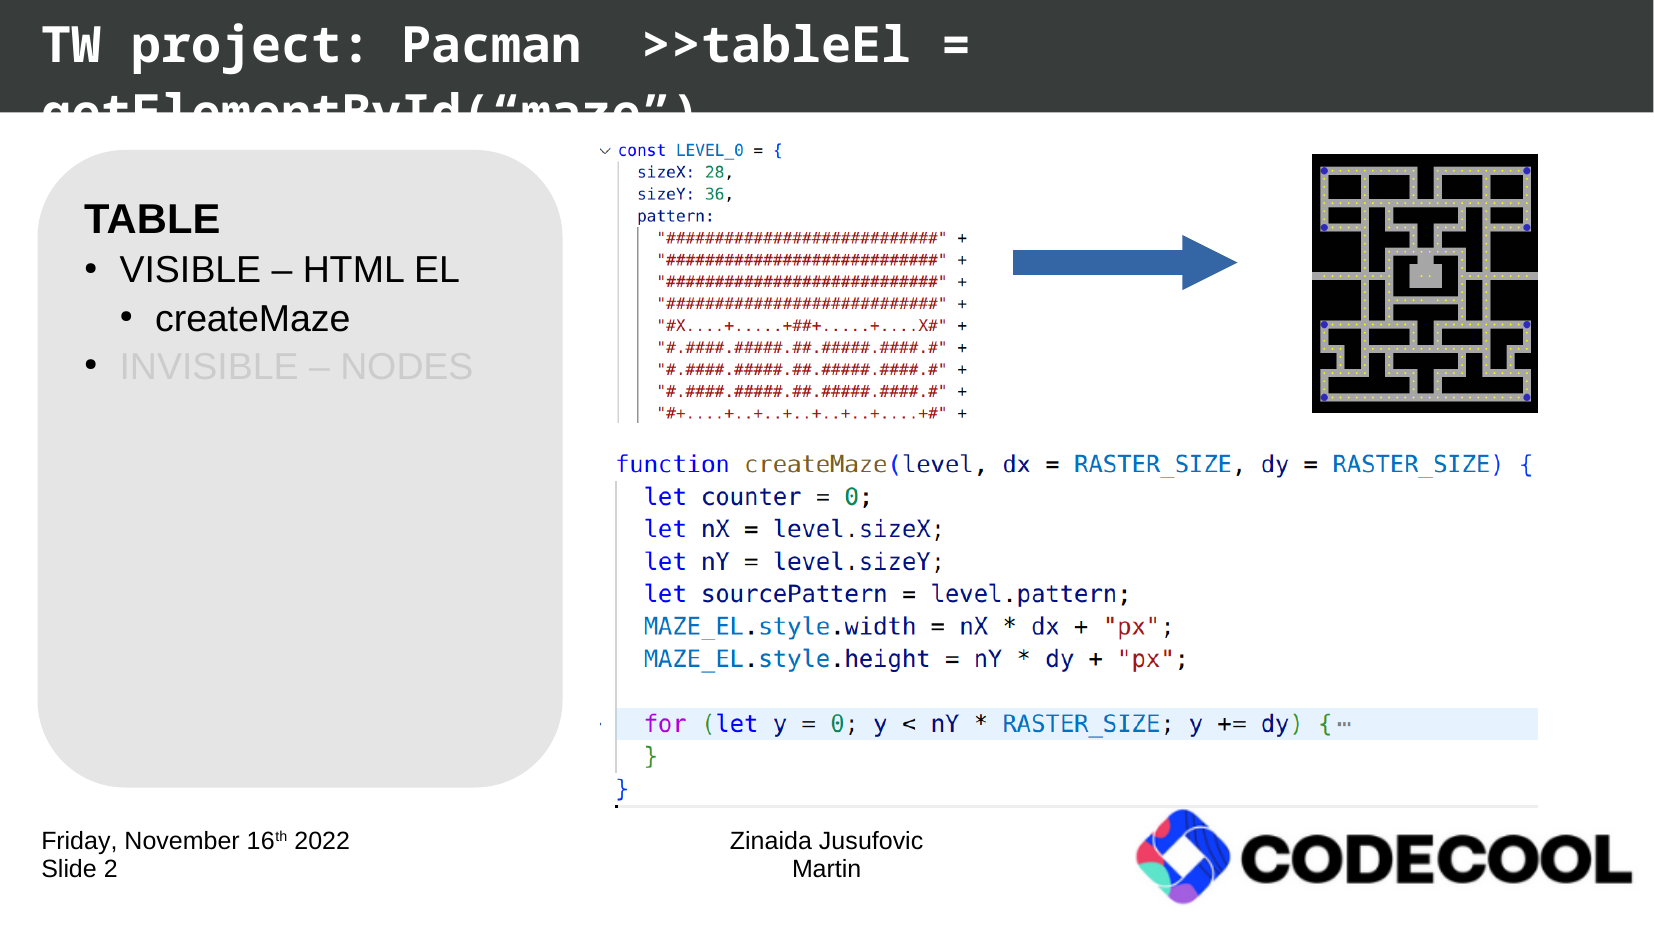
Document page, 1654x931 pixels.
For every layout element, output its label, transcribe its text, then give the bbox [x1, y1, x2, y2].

picture [1312, 154, 1538, 413]
picture [600, 437, 1654, 931]
text_box TABLE VISIBLE – HTML EL createMaze INVISIBLE – NODES [37, 149, 563, 788]
title TW project: Pacman >>tableEl = getElementById(“maze”) [41, 21, 1602, 134]
picture [600, 133, 976, 423]
text_box Zinaida Jusufovic Martin [658, 820, 996, 889]
text_box [0, 0, 1654, 113]
text_box Friday, November 16th 2022 Slide 2 [41, 820, 449, 889]
